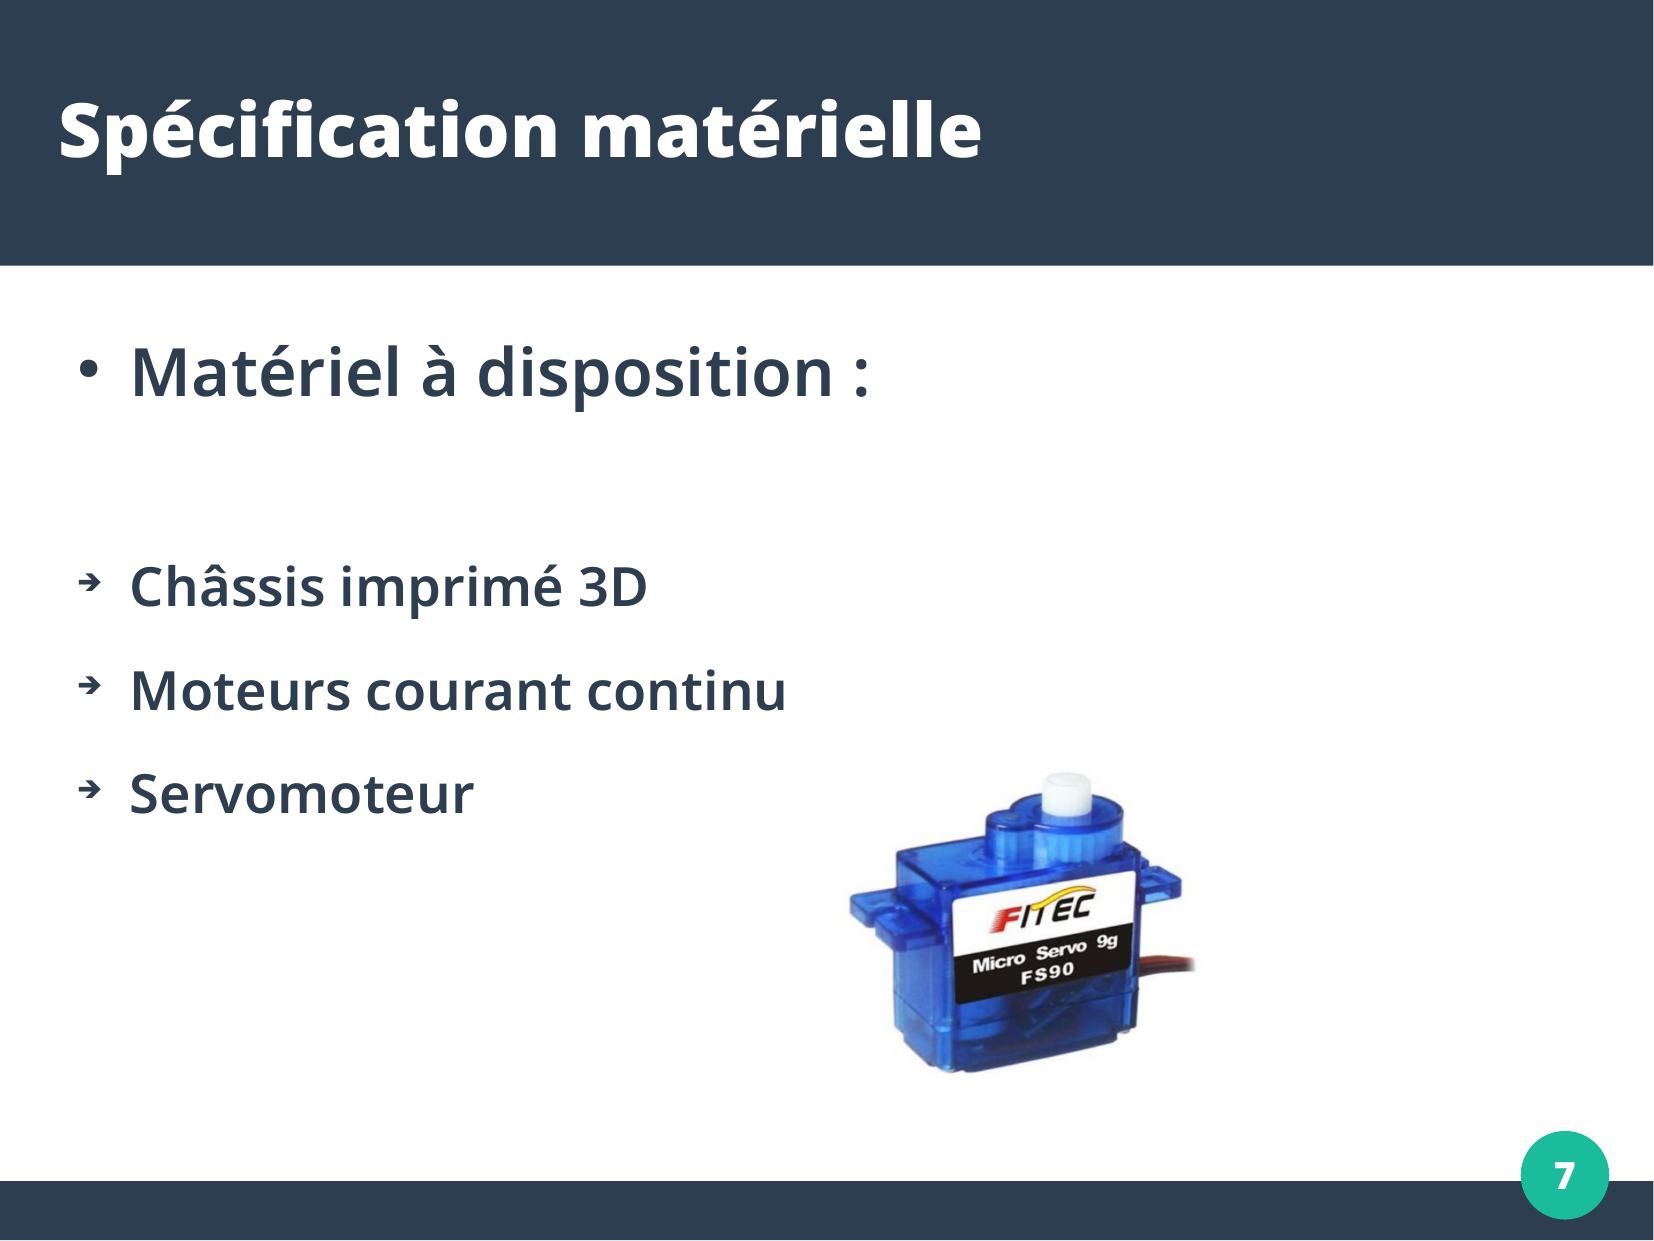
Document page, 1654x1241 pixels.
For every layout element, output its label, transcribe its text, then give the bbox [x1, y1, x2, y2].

picture [840, 767, 1211, 1080]
title Spécification matérielle [59, 49, 1595, 207]
list Matériel à disposition : Châssis imprimé 3D Moteurs courant continu Servomoteur [59, 324, 1595, 1152]
